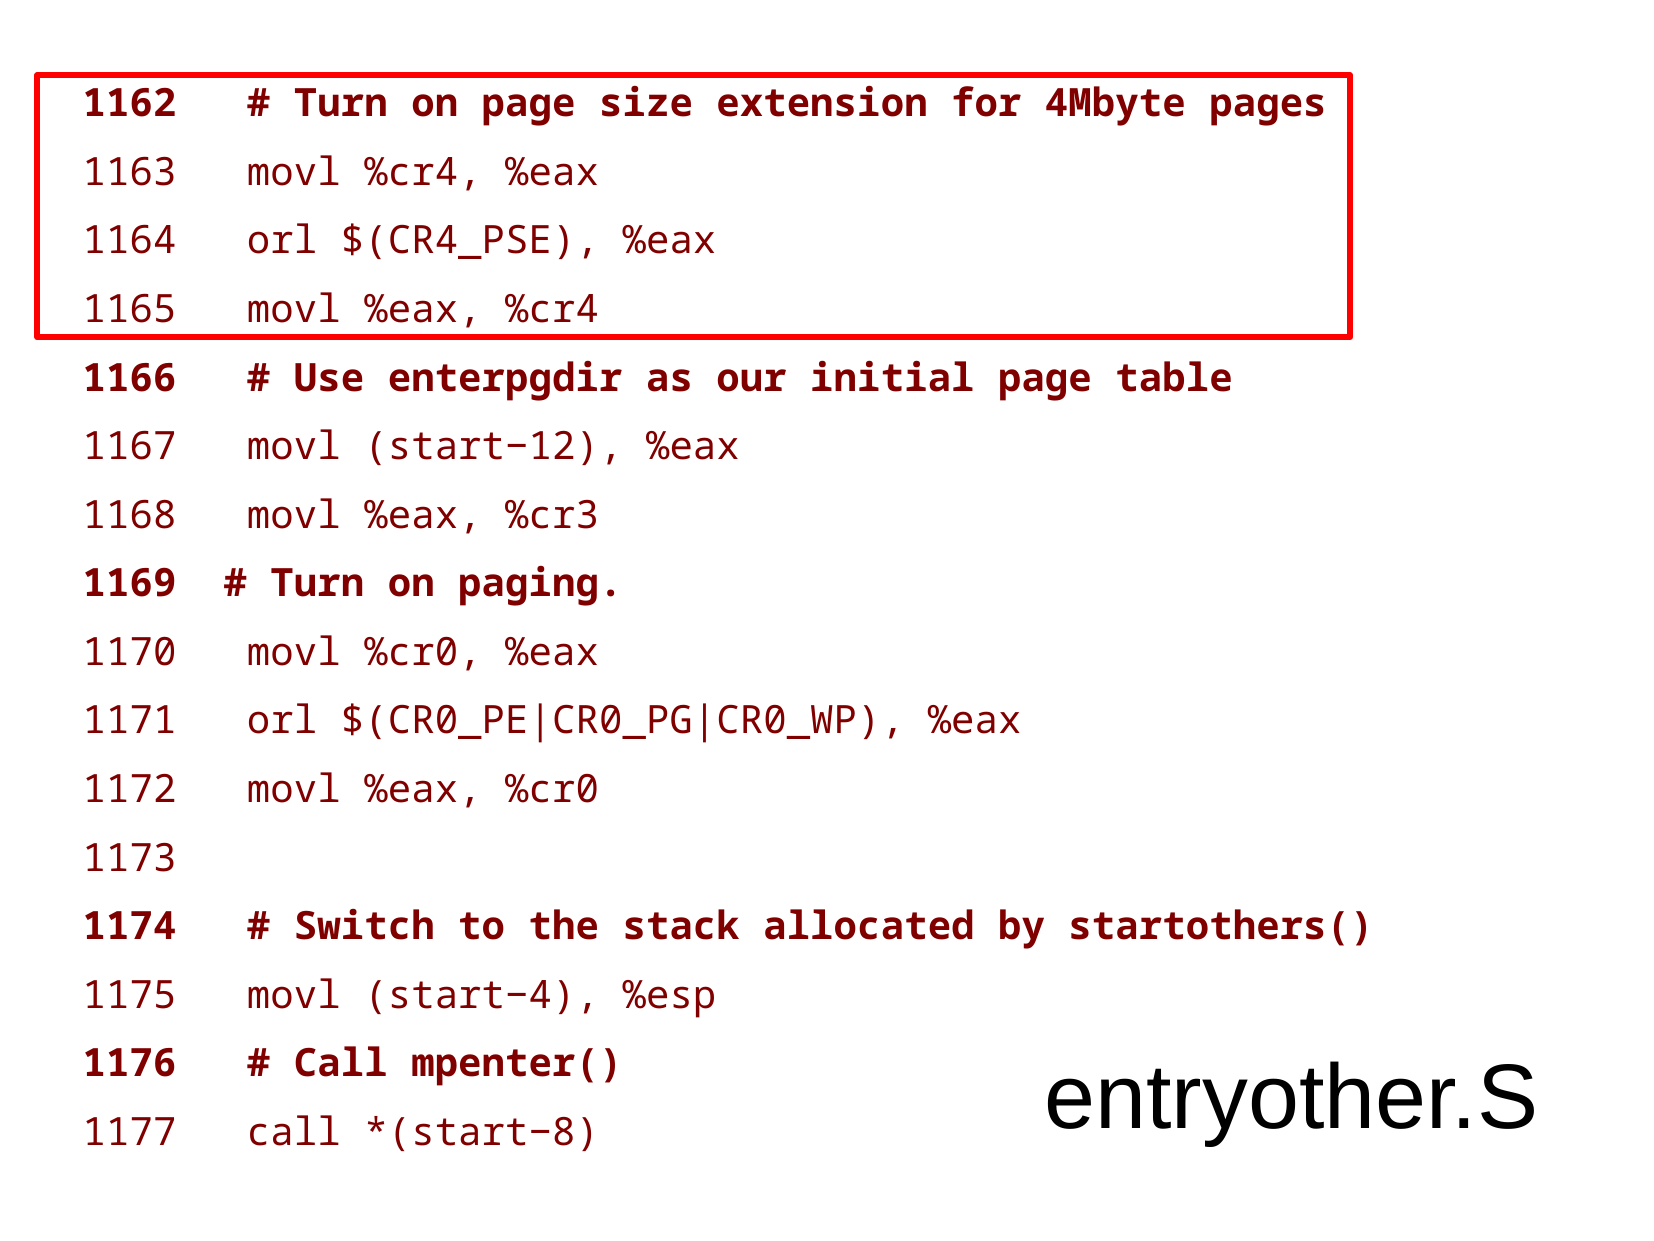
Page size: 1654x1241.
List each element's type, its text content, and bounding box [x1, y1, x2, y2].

list 1162 # Turn on page size extension for 4Mbyte pages 1163 movl %cr4, %eax 1164 orl $(CR4_PSE), %eax 1165 movl %eax, %cr4 1166 # Use enterpgdir as our initial page table 1167 movl (start−12), %eax 1168 movl %eax, %cr3 1169 # Turn on paging. 1170 movl %cr0, %eax 1171 orl $(CR0_PE|CR0_PG|CR0_WP), %eax 1172 movl %eax, %cr0 1173 1174 # Switch to the stack allocated by startothers() 1175 movl (start−4), %esp 1176 # Call mpenter() 1177 call *(start−8) [82, 78, 1347, 334]
list 1162 # Turn on page size extension for 4Mbyte pages 1163 movl %cr4, %eax 1164 orl $(CR4_PSE), %eax 1165 movl %eax, %cr4 1166 # Use enterpgdir as our initial page table 1167 movl (start−12), %eax 1168 movl %eax, %cr3 1169 # Turn on paging. 1170 movl %cr0, %eax 1171 orl $(CR0_PE|CR0_PG|CR0_WP), %eax 1172 movl %eax, %cr0 1173 1174 # Switch to the stack allocated by startothers() 1175 movl (start−4), %esp 1176 # Call mpenter() 1177 call *(start−8) [82, 75, 1571, 1163]
title entryother.S [1012, 992, 1571, 1201]
